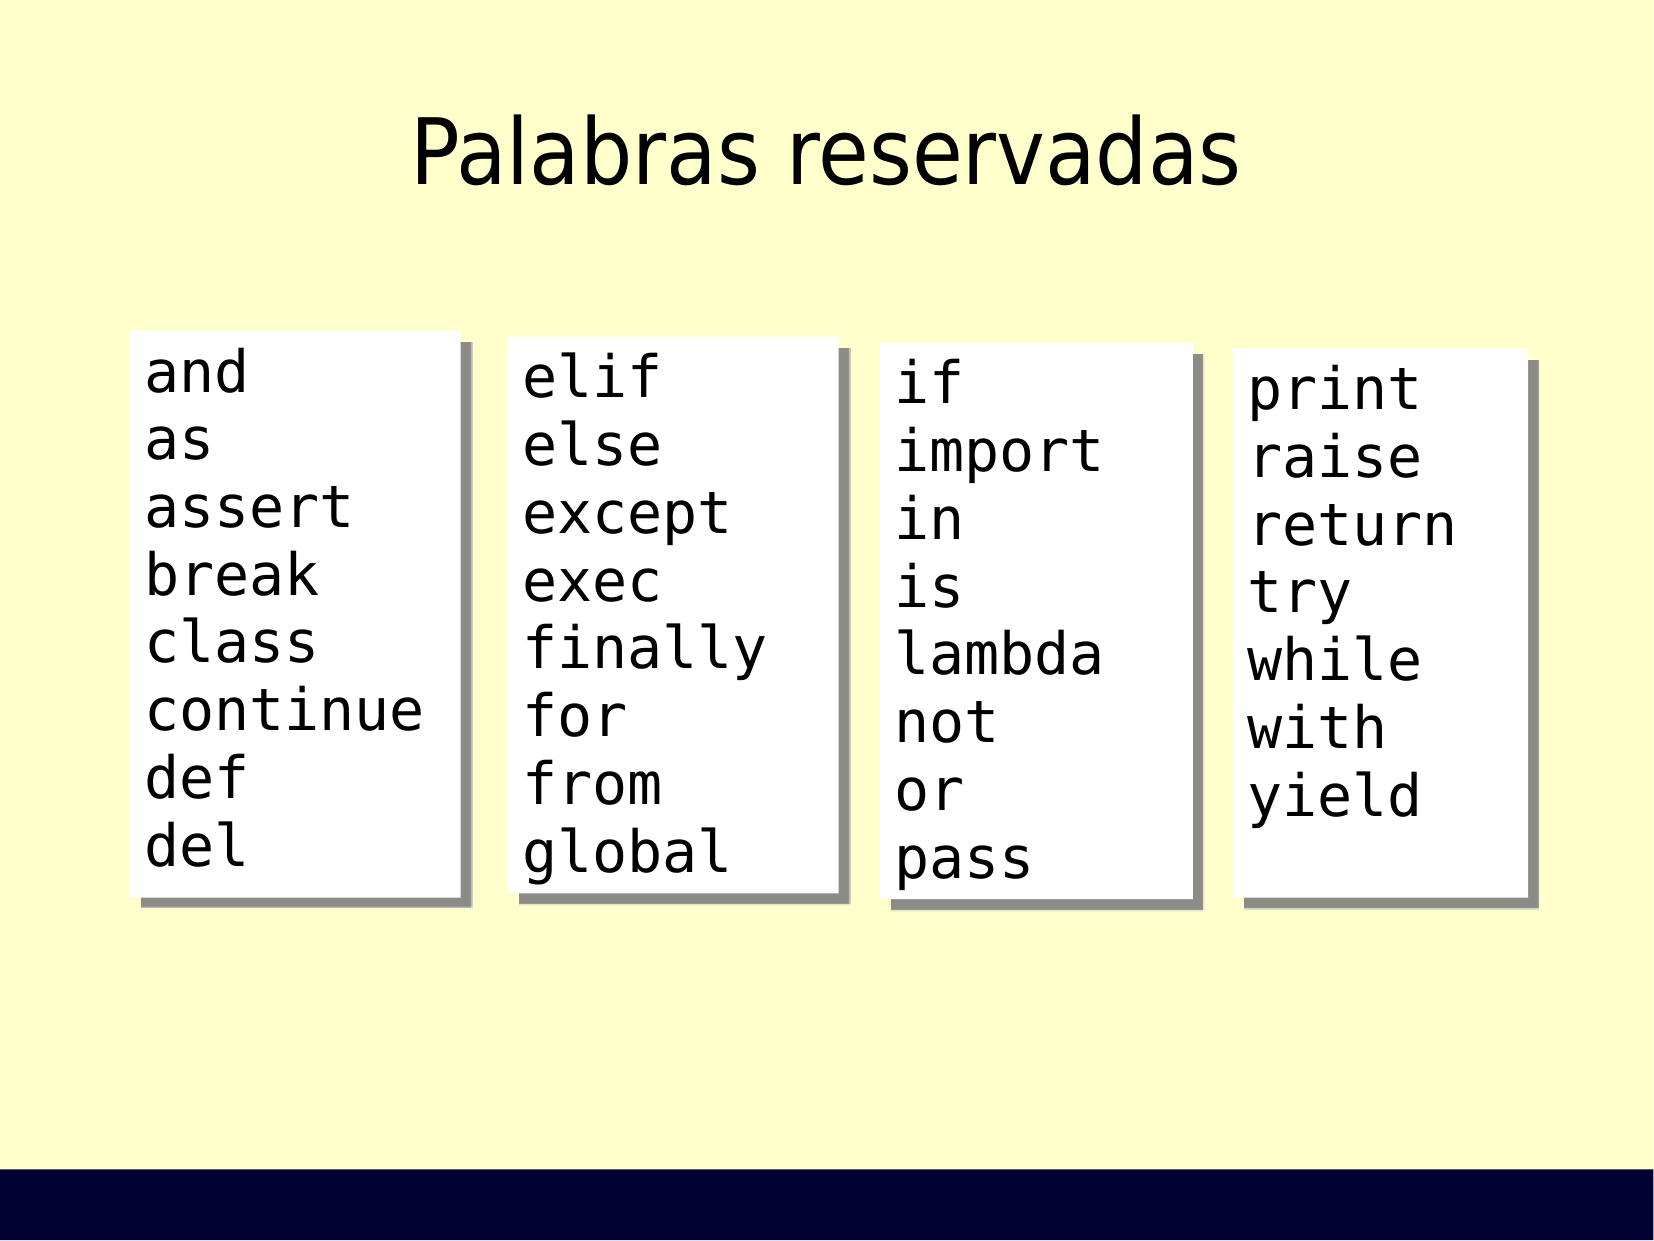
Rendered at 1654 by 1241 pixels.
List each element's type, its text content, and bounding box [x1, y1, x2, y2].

text_box and as assert break class continue def del [129, 330, 461, 898]
text_box print raise return try while with yield [1232, 348, 1529, 898]
text_box if import in is lambda not or pass [879, 342, 1193, 900]
text_box elif else except exec finally for from global [507, 336, 839, 894]
title Palabras reservadas [82, 49, 1571, 257]
